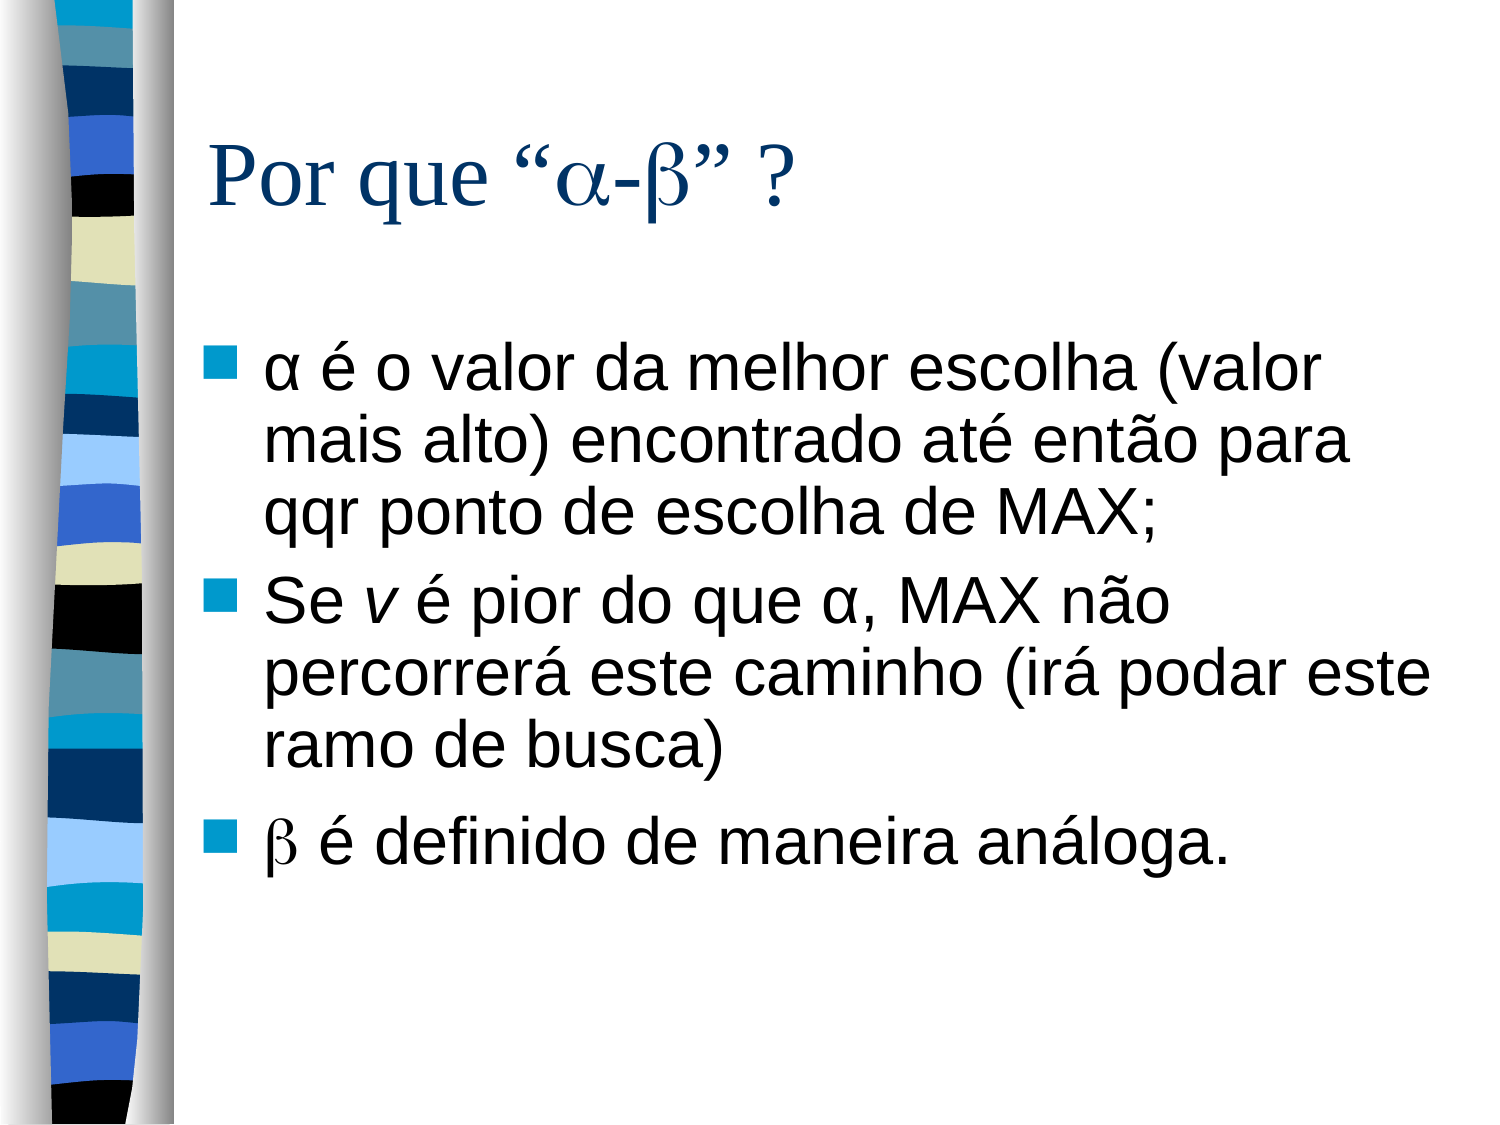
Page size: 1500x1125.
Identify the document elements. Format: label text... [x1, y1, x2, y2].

title Por que “-” ? [192, 74, 1468, 263]
list α é o valor da melhor escolha (valor mais alto) encontrado até então para qqr ponto de escolha de MAX; Se v é pior do que α, MAX não percorrerá este caminho (irá podar este ramo de busca)  é definido de maneira análoga. [192, 324, 1468, 1000]
